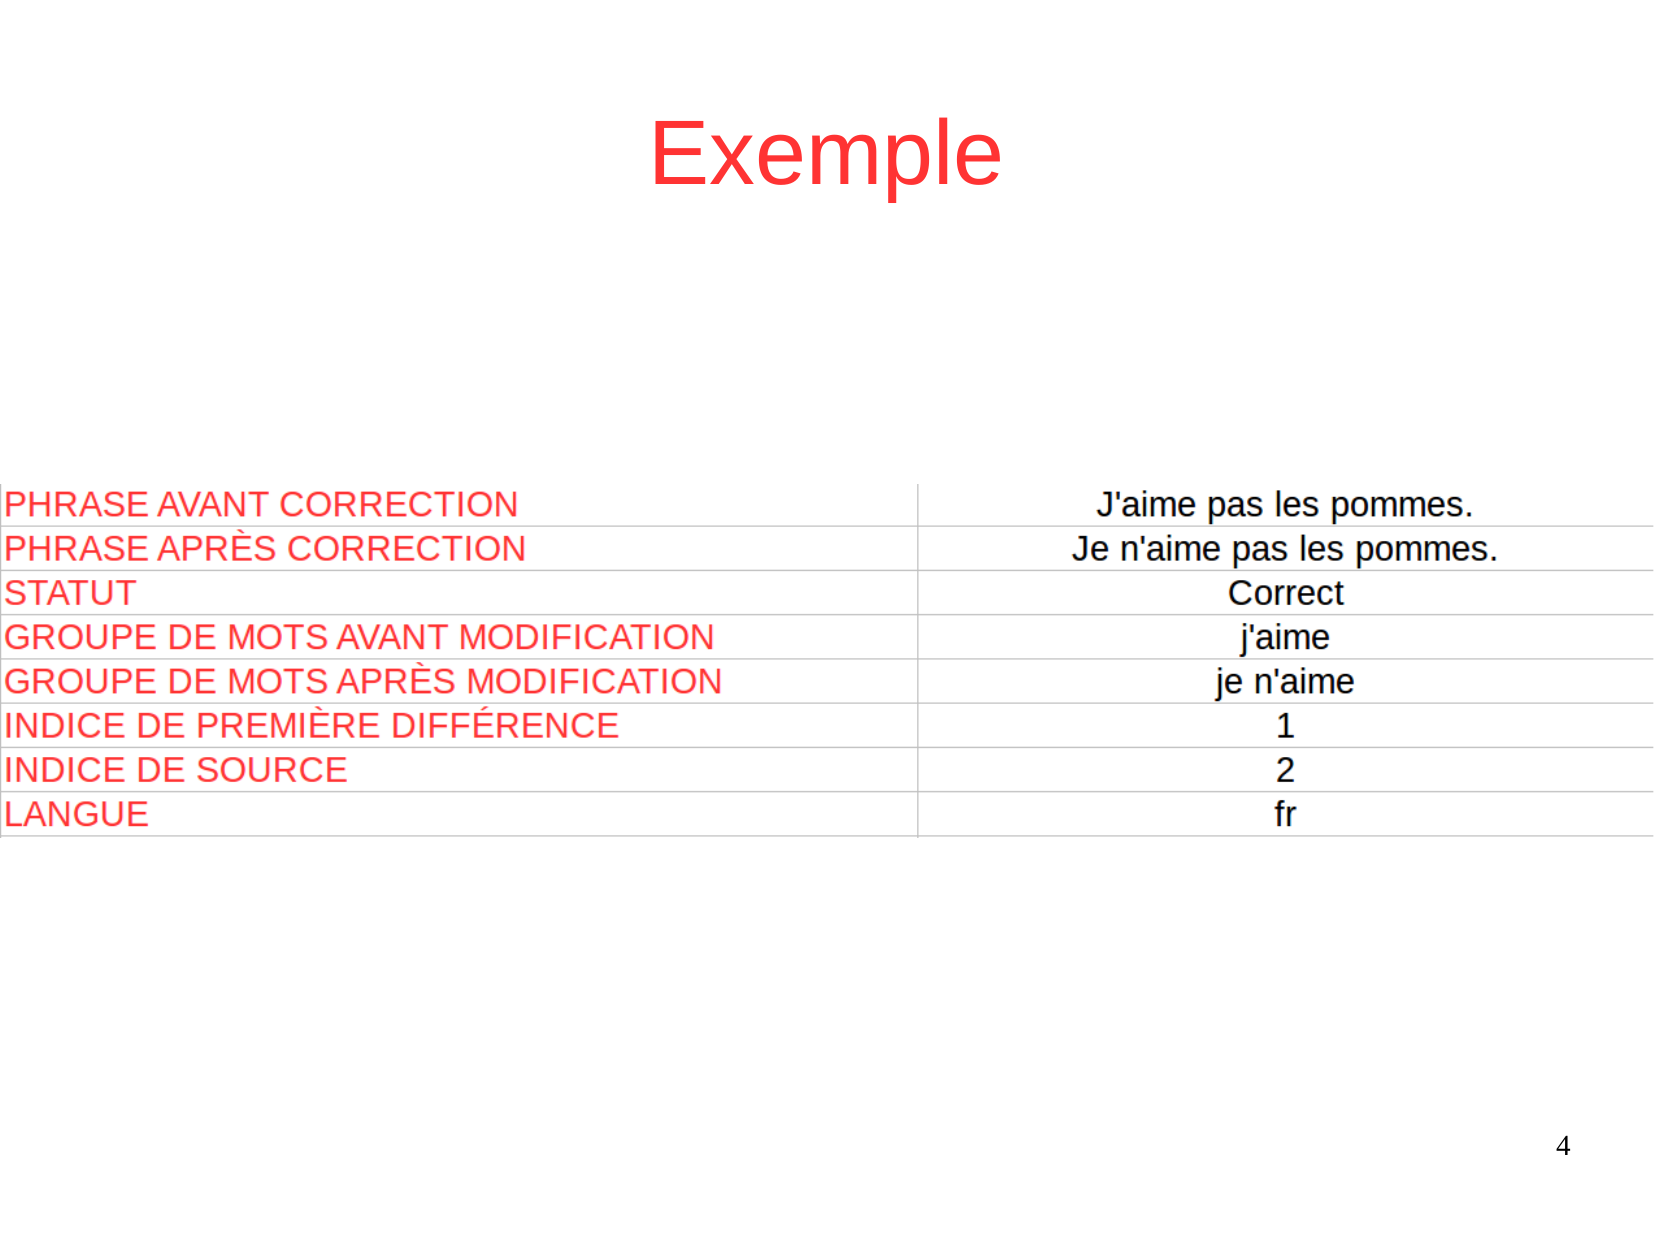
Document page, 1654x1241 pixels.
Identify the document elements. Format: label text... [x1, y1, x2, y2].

picture [0, 484, 1654, 838]
title Exemple [82, 49, 1571, 257]
